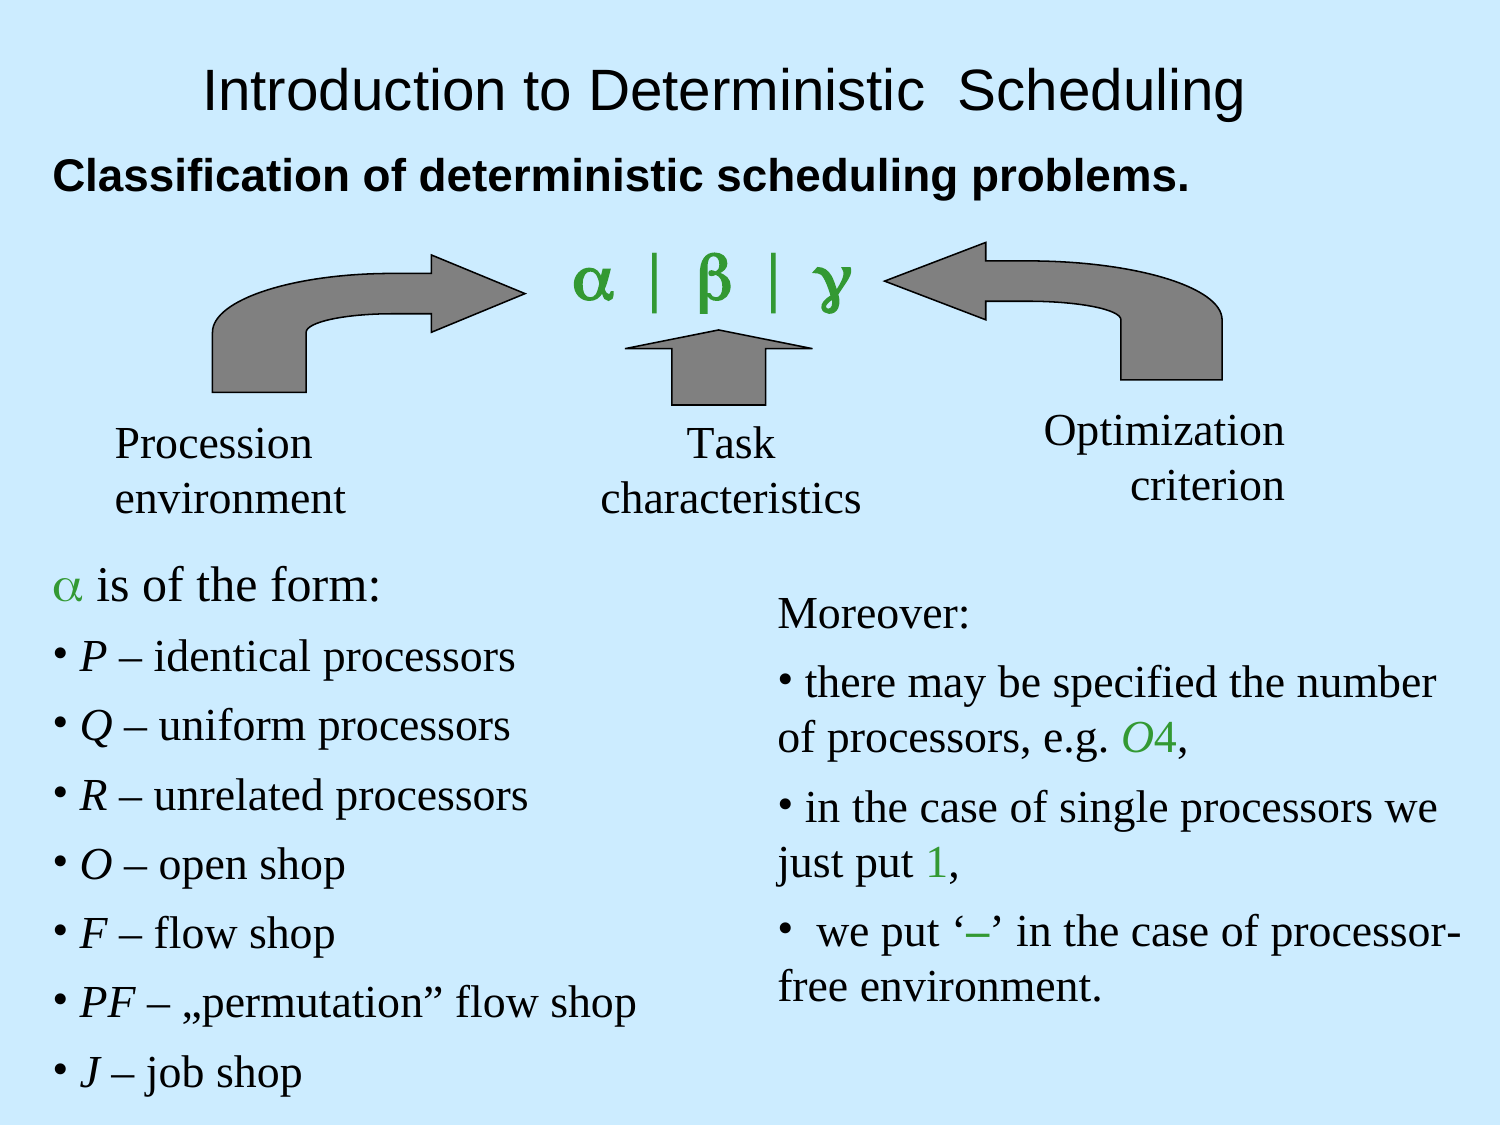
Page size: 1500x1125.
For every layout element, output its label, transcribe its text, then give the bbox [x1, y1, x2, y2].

text_box Task characteristics [562, 404, 900, 531]
text_box  |  |  [362, 314, 431, 321]
text_box Procession environment [99, 404, 438, 531]
text_box  is of the form: P – identical processors Q – uniform processors R – unrelated processors O – open shop F – flow shop PF – „permutation” flow shop J – job shop [37, 543, 763, 1105]
text_box Moreover: there may be specified the number of processors, e.g. O4, in the case of single processors we just put 1, we put ‘–’ in the case of processor-free environment. [762, 575, 1500, 1019]
text_box Classification of deterministic scheduling problems. [37, 137, 1326, 208]
text_box  |  |  [362, 224, 1063, 321]
text_box [624, 329, 813, 405]
text_box [212, 254, 526, 393]
title Introduction to Deterministic Scheduling [0, 12, 1450, 163]
text_box Optimization criterion [962, 392, 1300, 575]
text_box [884, 242, 1223, 380]
